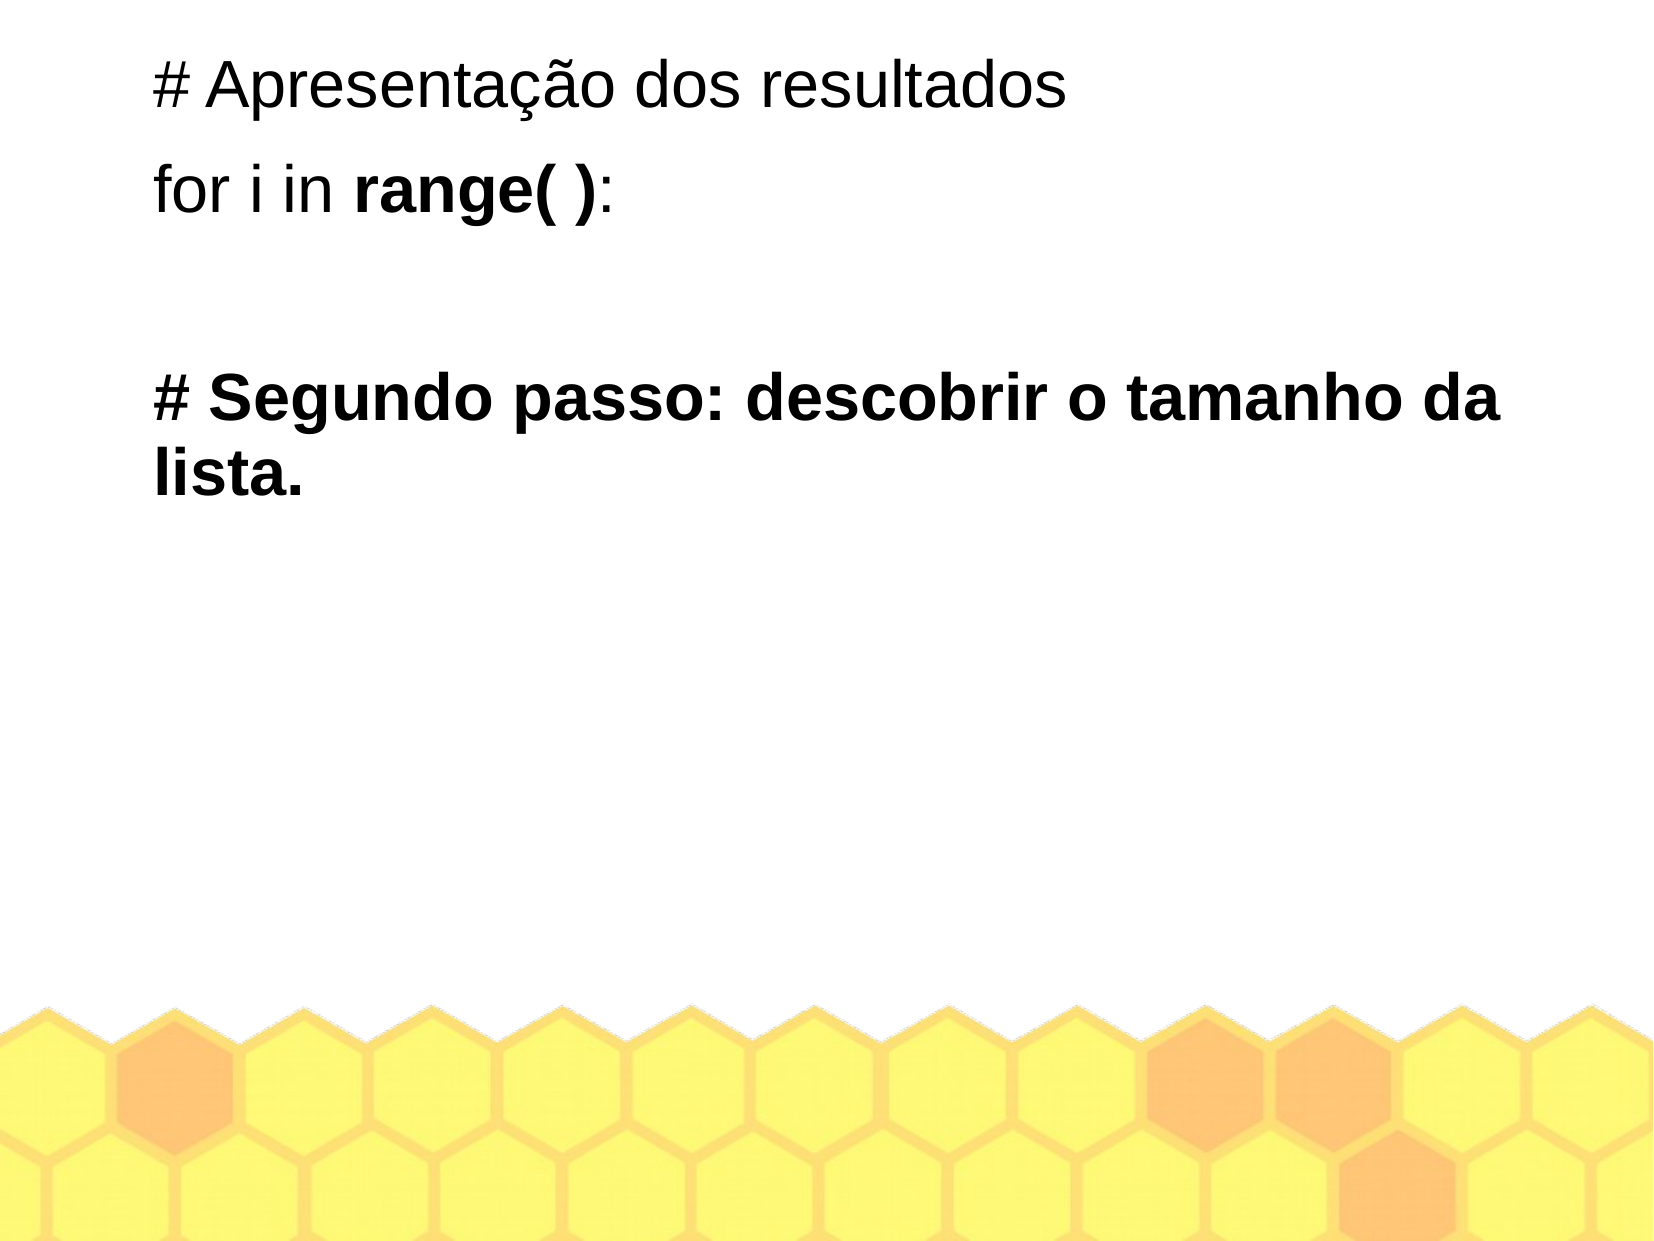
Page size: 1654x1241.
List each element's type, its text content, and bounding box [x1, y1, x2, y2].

picture [0, 1001, 1654, 1241]
list # Apresentação dos resultados for i in range( ): # Segundo passo: descobrir o tamanho da lista. [82, 47, 1571, 1205]
